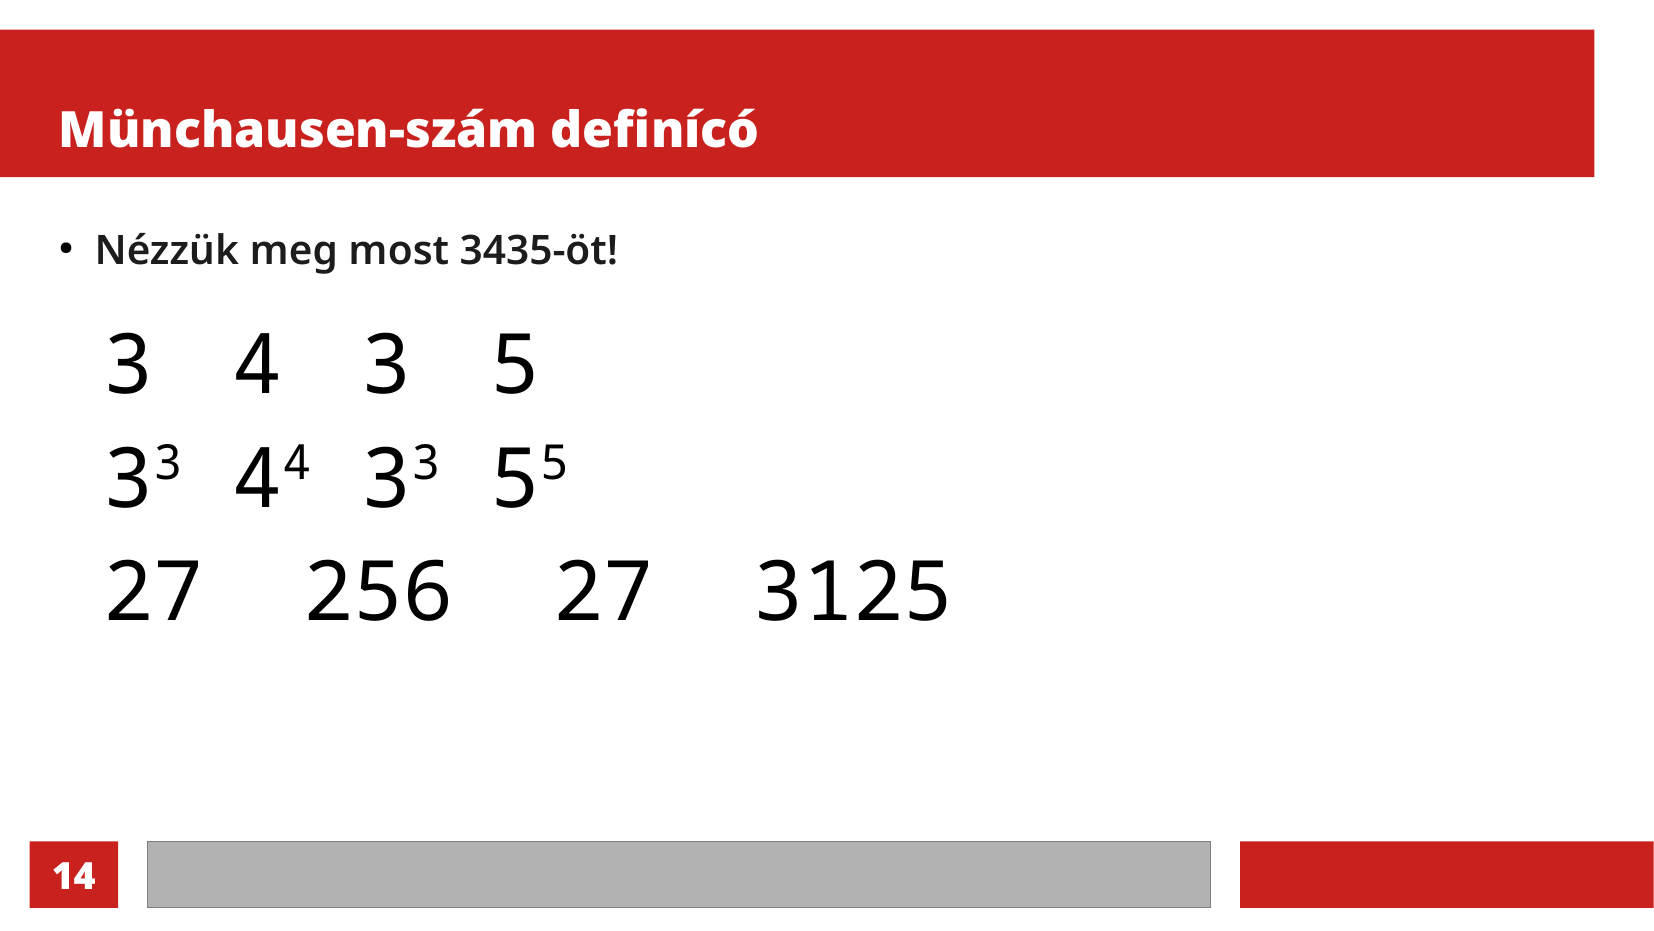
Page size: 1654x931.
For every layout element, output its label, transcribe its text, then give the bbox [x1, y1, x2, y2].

list Nézzük meg most 3435-öt! [59, 221, 1565, 532]
text_box 3 4 3 5 33 44 33 55 27 256 27 3125 [88, 297, 1625, 815]
title Münchausen-szám definícó [59, 44, 1595, 163]
